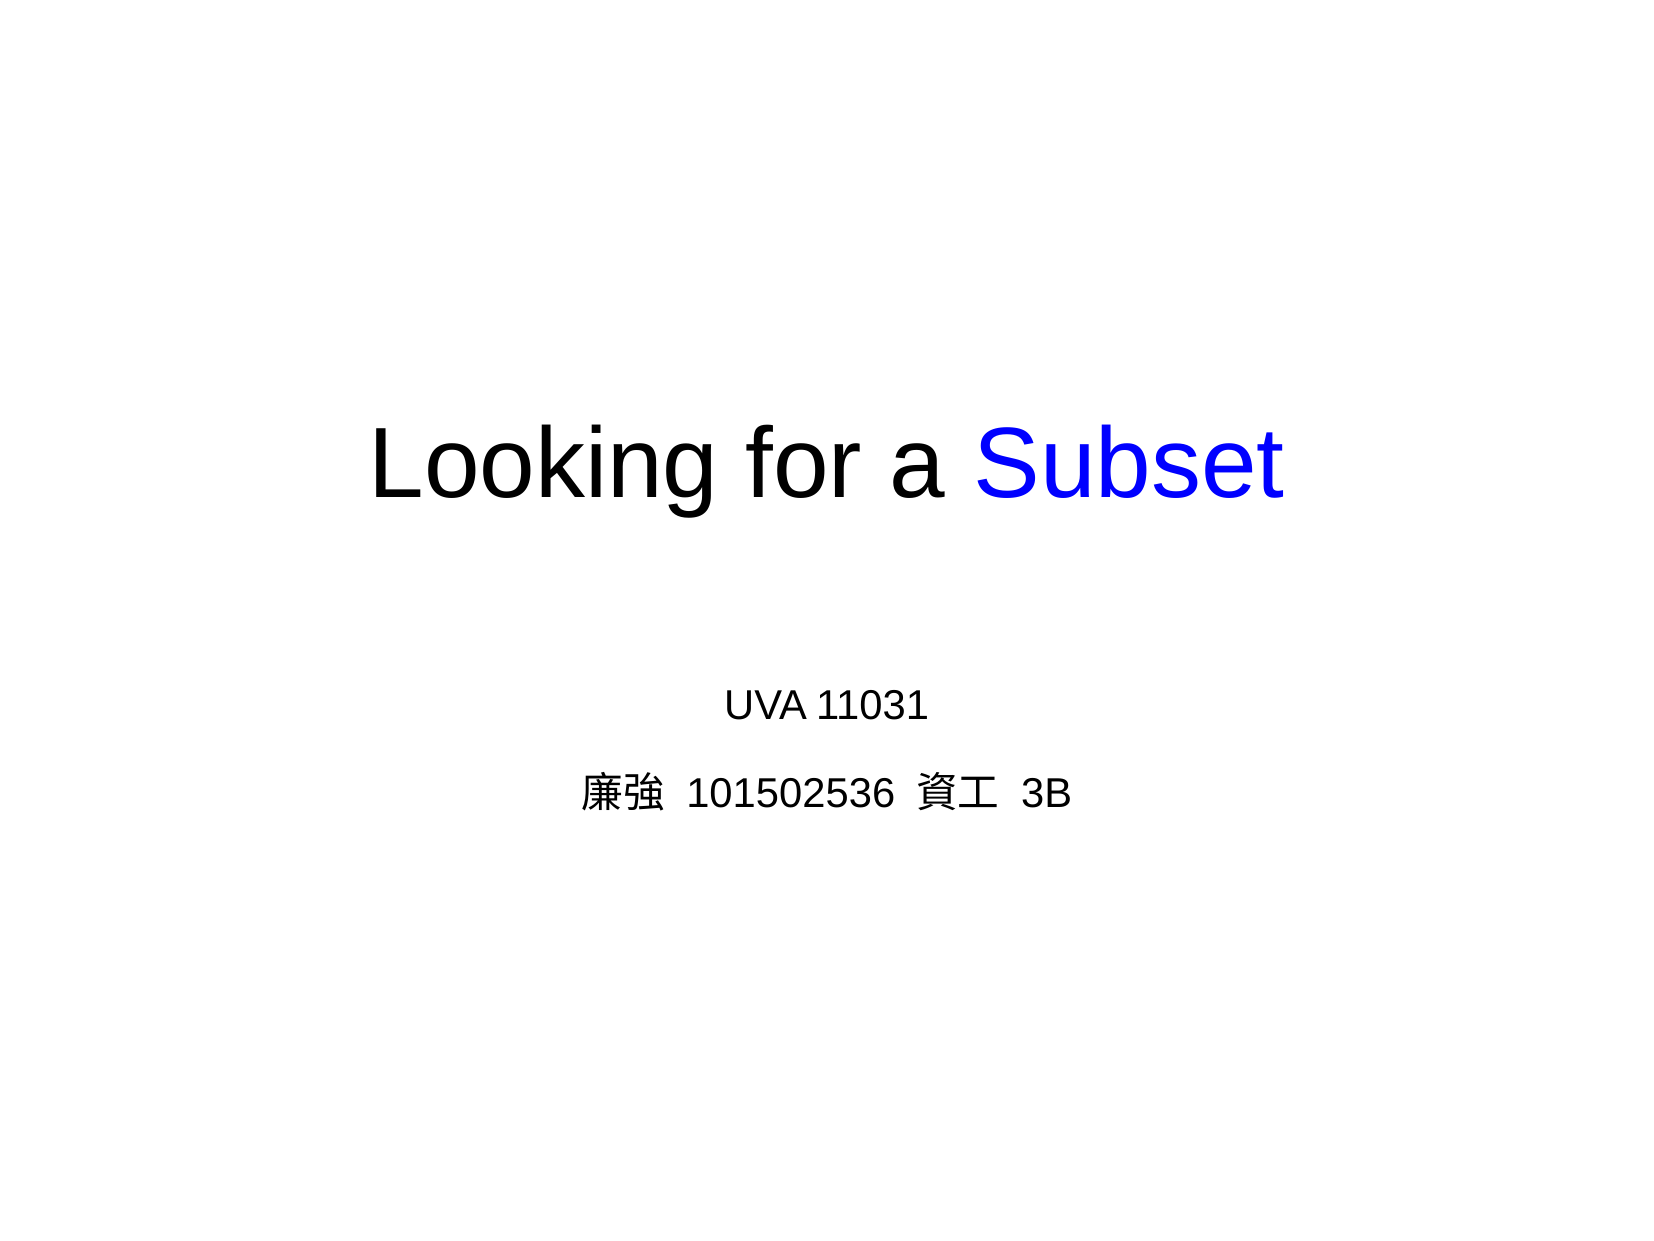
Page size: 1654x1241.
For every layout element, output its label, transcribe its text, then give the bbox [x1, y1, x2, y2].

subtitle Looking for a Subset UVA 11031 廉強 101502536 資工 3B [82, 49, 1571, 1010]
